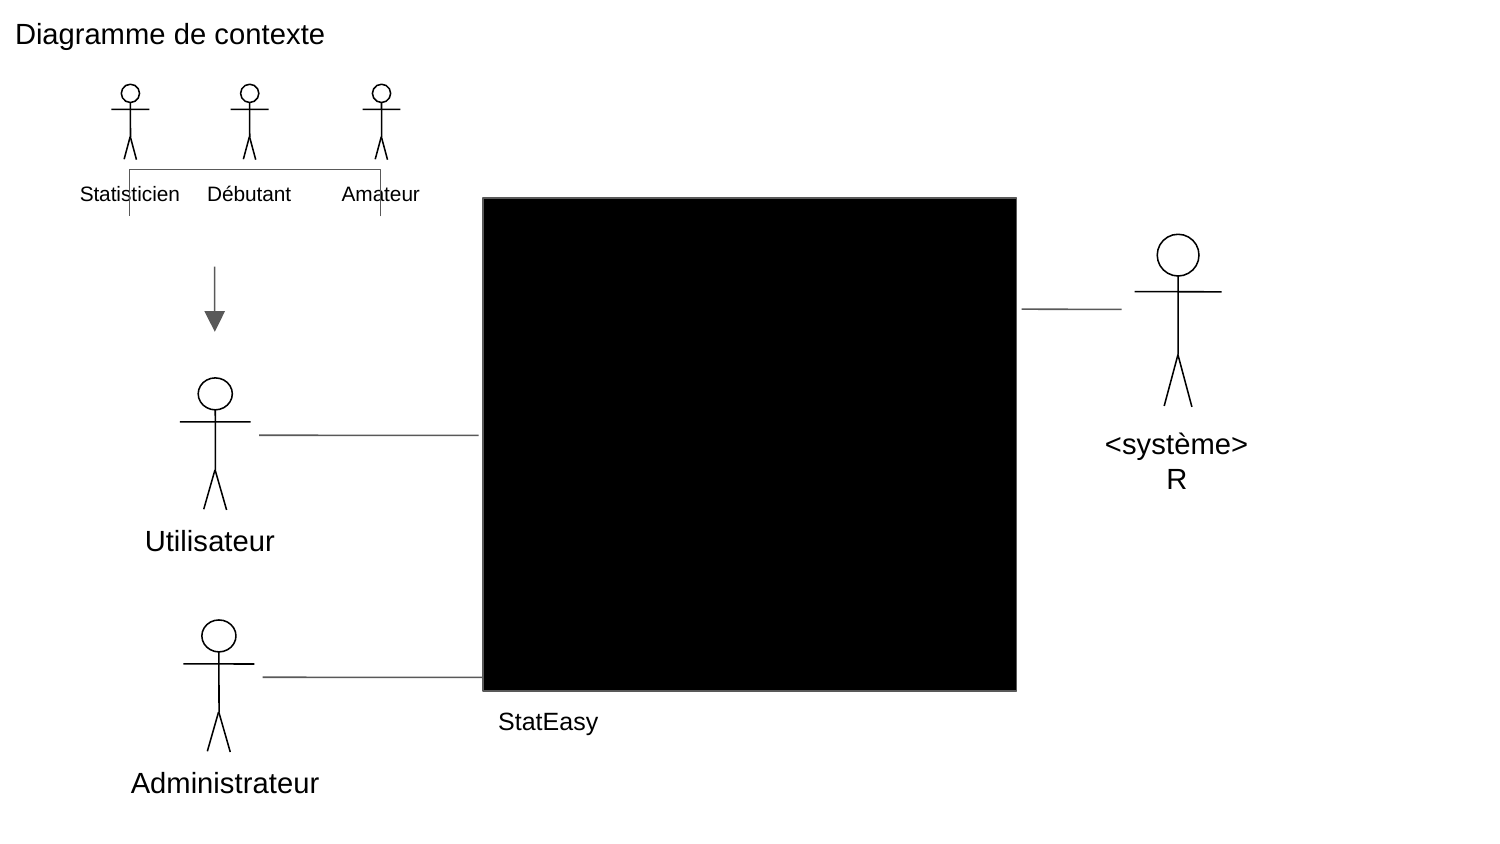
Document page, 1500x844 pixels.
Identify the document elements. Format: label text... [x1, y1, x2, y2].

text_box Utilisateur [129, 507, 300, 558]
text_box Statisticien [63, 169, 183, 217]
text_box Diagramme de contexte [0, 0, 344, 66]
text_box StatEasy [483, 690, 861, 741]
text_box [483, 197, 1017, 691]
text_box Débutant [183, 170, 315, 217]
text_box Amateur [315, 170, 380, 217]
text_box Administrateur [115, 749, 335, 801]
text_box <système> R [1085, 410, 1269, 494]
text_box Amateur [381, 169, 447, 217]
